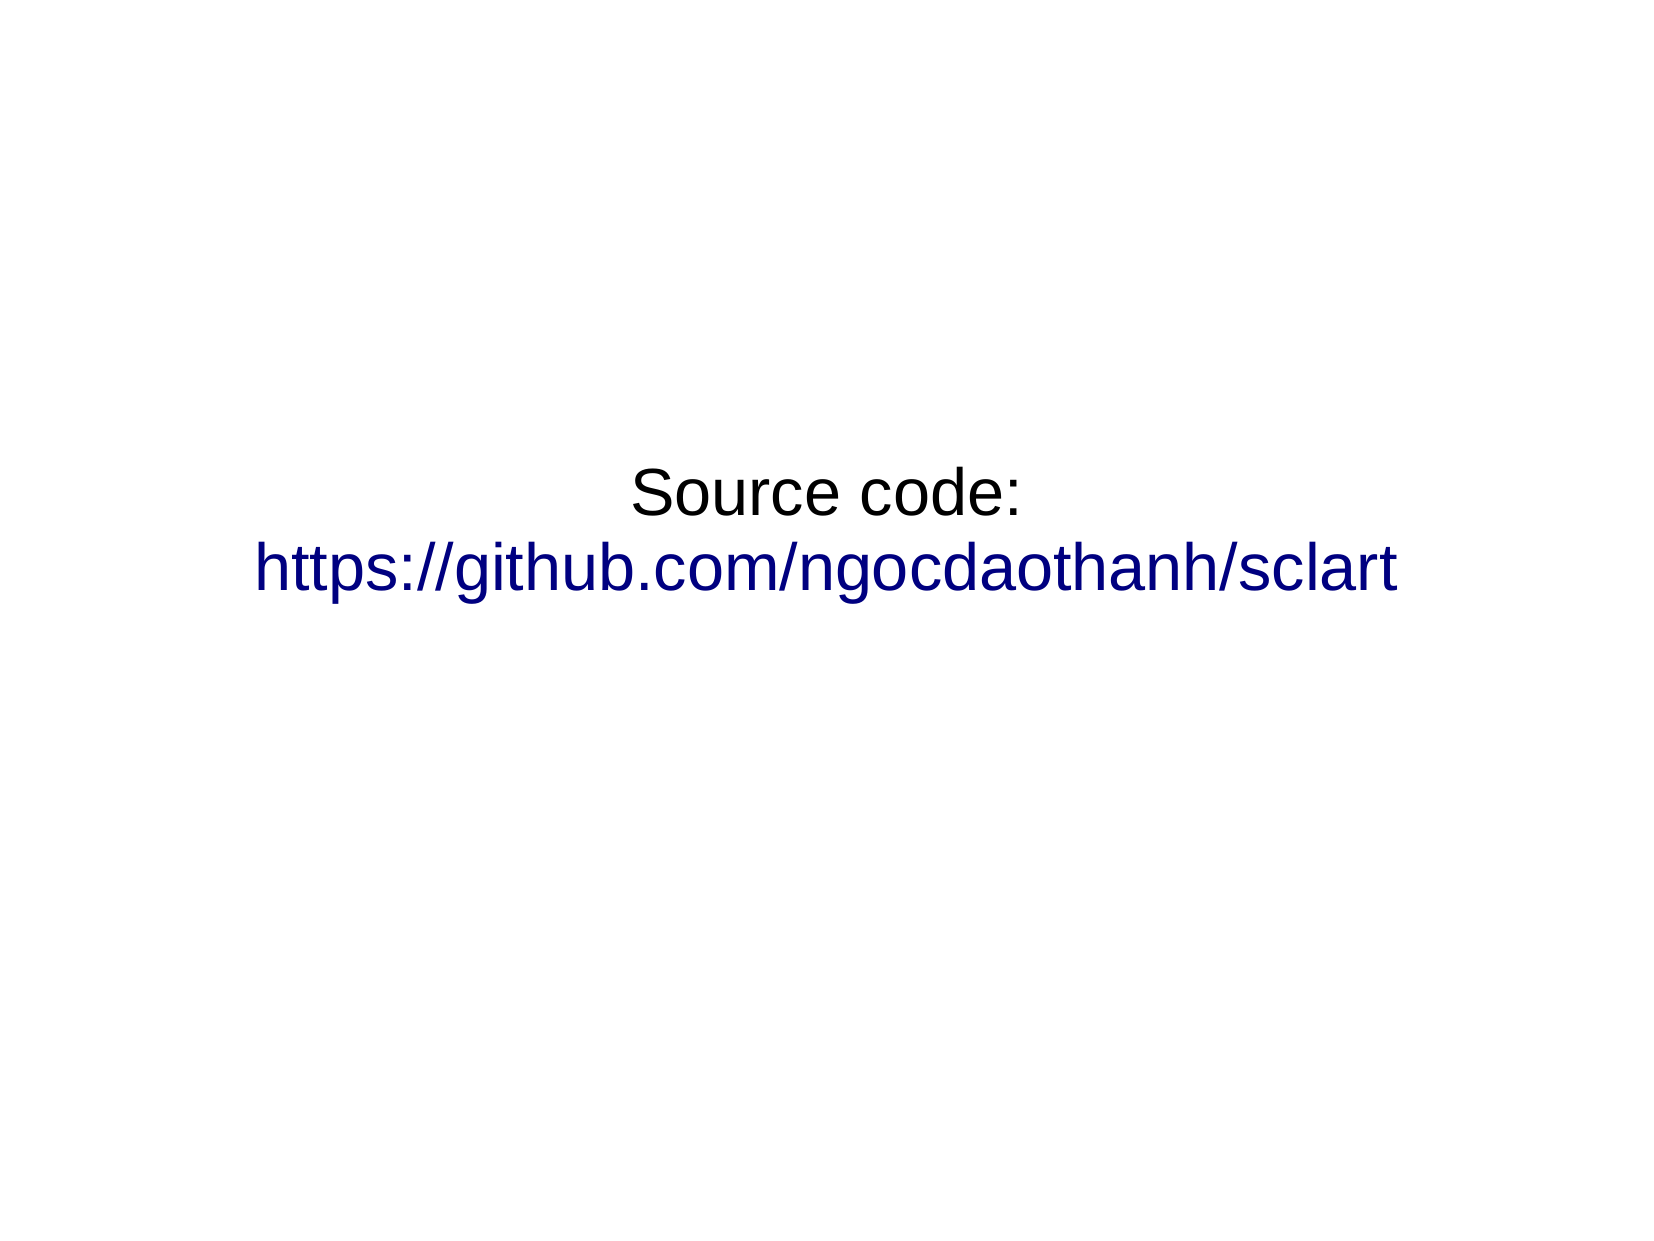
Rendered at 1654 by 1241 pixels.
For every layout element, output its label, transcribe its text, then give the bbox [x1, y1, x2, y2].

subtitle Source code: https://github.com/ngocdaothanh/sclart [82, 49, 1571, 1010]
